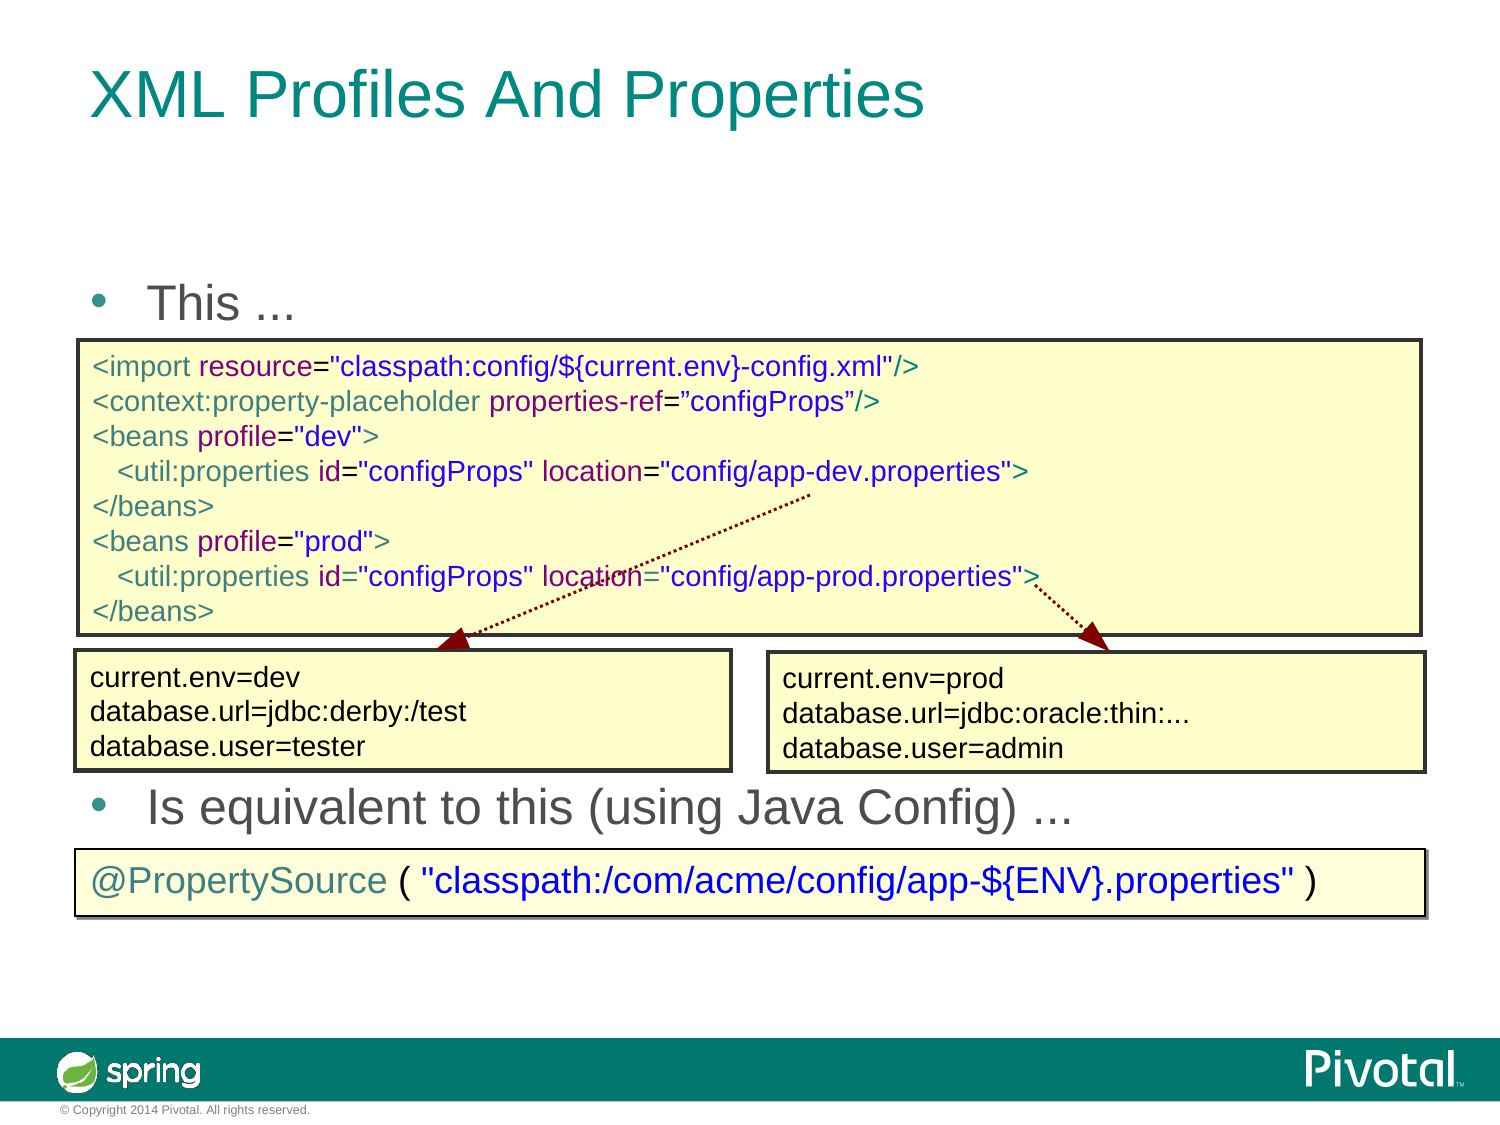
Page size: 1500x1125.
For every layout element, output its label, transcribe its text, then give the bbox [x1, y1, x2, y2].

picture [1306, 1050, 1464, 1087]
list This ... Is equivalent to this (using Java Config) ... [75, 262, 1426, 1013]
picture [32, 1041, 210, 1103]
title XML Profiles And Properties [75, 37, 1426, 225]
